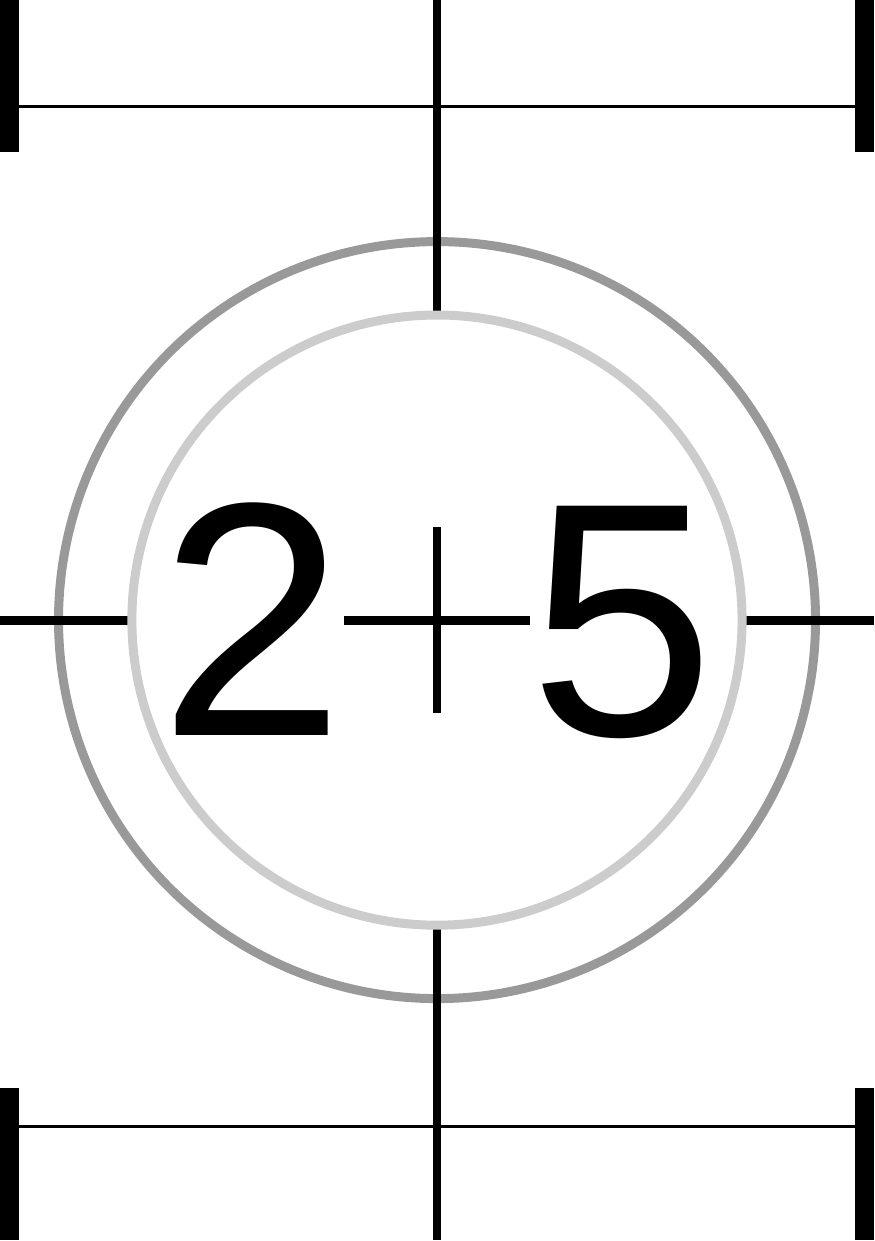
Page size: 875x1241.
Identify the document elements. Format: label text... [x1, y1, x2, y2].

text_box [112, 241, 762, 426]
text_box 2 5 [58, 426, 816, 814]
text_box [111, 814, 763, 999]
